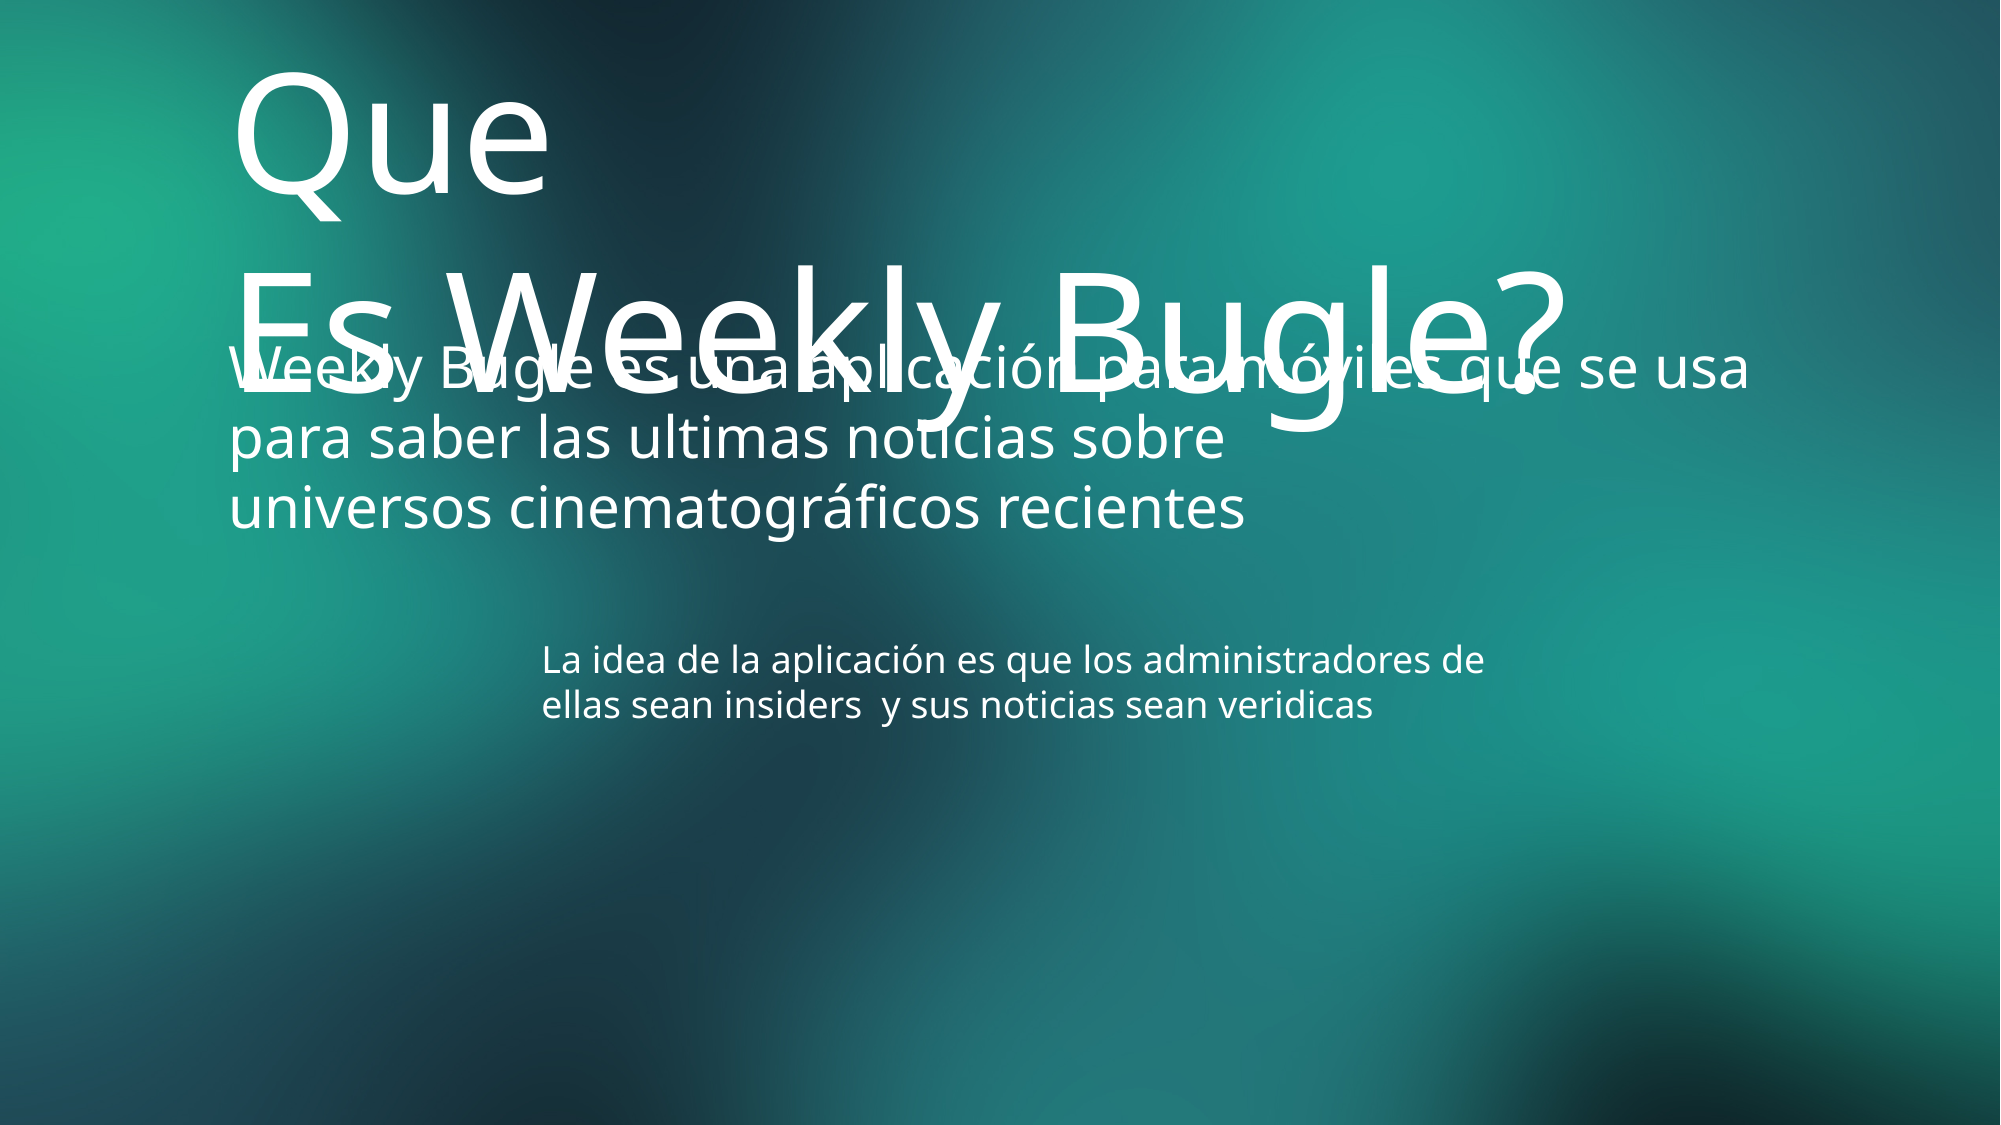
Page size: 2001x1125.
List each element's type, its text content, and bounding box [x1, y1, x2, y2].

picture [0, 0, 2000, 1125]
text_box Weekly Bugle es una aplicación para móviles que se usa para saber las ultimas noticias sobre universos cinematográficos recientes [214, 322, 1832, 550]
text_box Que Es Weekly Bugle?​ [214, 18, 1928, 236]
text_box La idea de la aplicación es que los administradores de ellas sean insiders y sus noticias sean veridicas [526, 628, 1520, 735]
